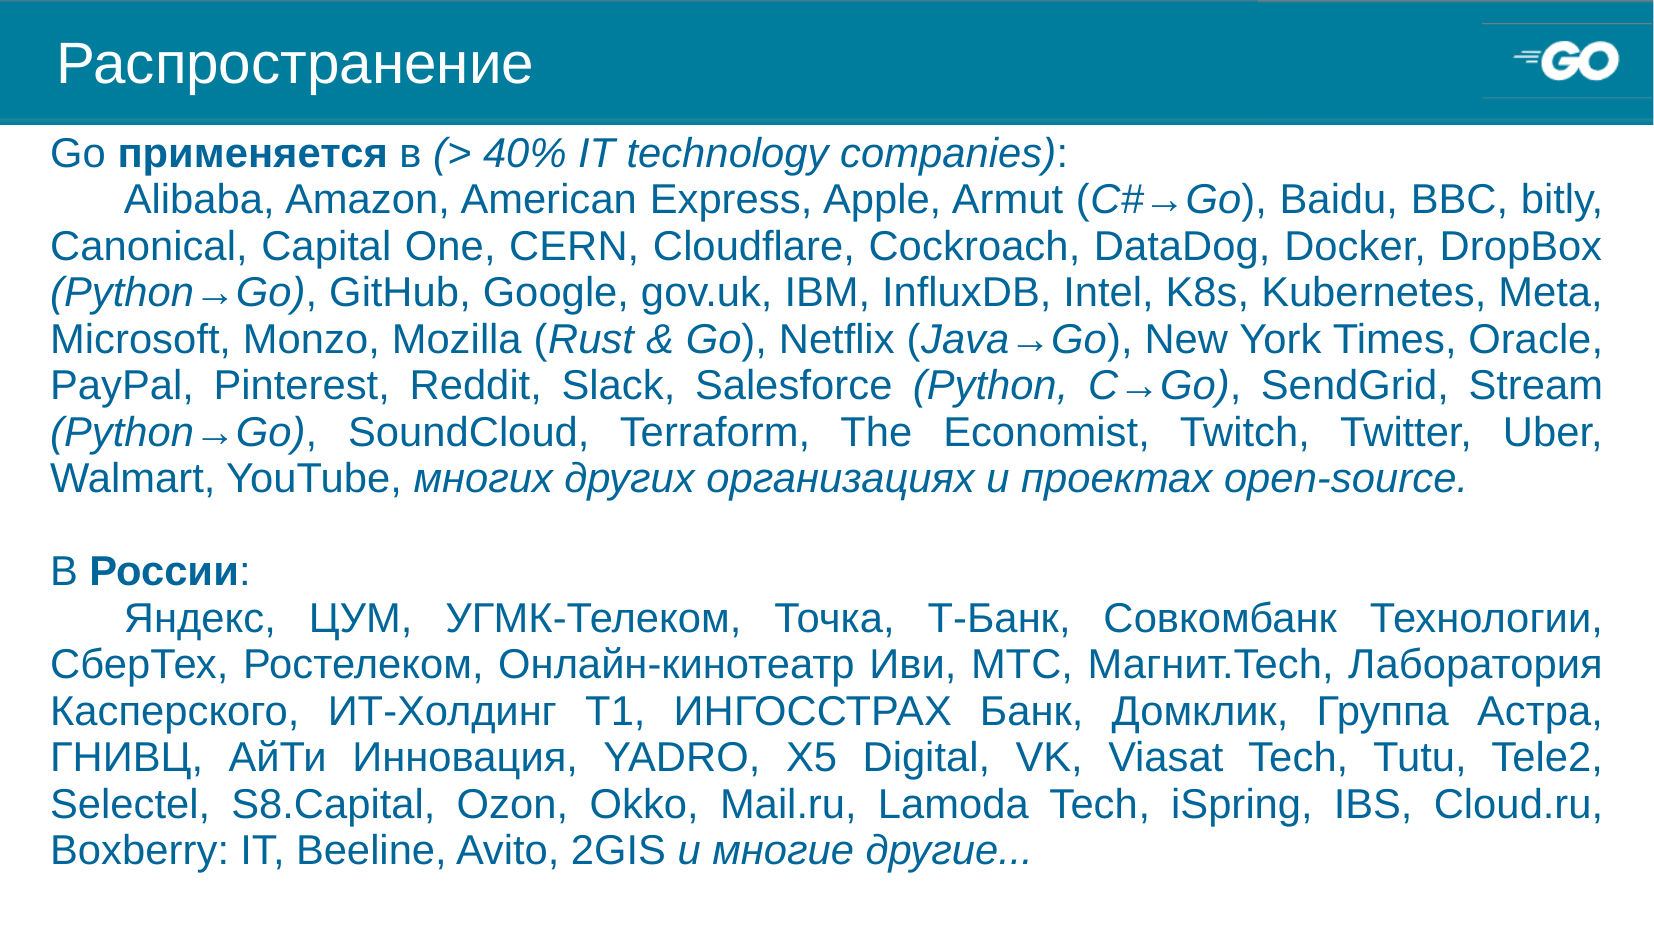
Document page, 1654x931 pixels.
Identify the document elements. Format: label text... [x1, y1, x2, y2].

text_box Go применяется в (> 40% IT technology companies): Alibaba, Amazon, American Express, Apple, Armut (C#→Go), Baidu, BBC, bitly, Canonical, Capital One, CERN, Cloudflare, Cockroach, DataDog, Docker, DropBox (Python→Go), GitHub, Google, gov.uk, IBM, InfluxDB, Intel, K8s, Kubernetes, Meta, Microsoft, Monzo, Mozilla (Rust & Go), Netflix (Java→Go), New York Times, Oracle, PayPal, Pinterest, Reddit, Slack, Salesforce (Python, C→Go), SendGrid, Stream (Python→Go), SoundCloud, Terraform, The Economist, Twitch, Twitter, Uber, Walmart, YouTube, многих других организациях и проектах open-source. В России: Яндекс, ЦУМ, УГМК-Телеком, Точка, Т-Банк, Совкомбанк Технологии, СберТех, Ростелеком, Онлайн-кинотеатр Иви, МТС, Магнит.Tech, Лаборатория Касперского, ИТ-Холдинг Т1, ИНГОССТРАХ Банк, Домклик, Группа Астра, ГНИВЦ, АйТи Инновация, YADRO, X5 Digital, VK, Viasat Tech, Tutu, Tele2, Selectel, S8.Capital, Ozon, Okko, Mail.ru, Lamoda Tech, iSpring, IBS, Cloud.ru, Boxberry: IT, Beeline, Avito, 2GIS и многие другие... [35, 122, 1619, 881]
picture [1542, 41, 1619, 81]
text_box Распространение [41, 23, 1495, 104]
